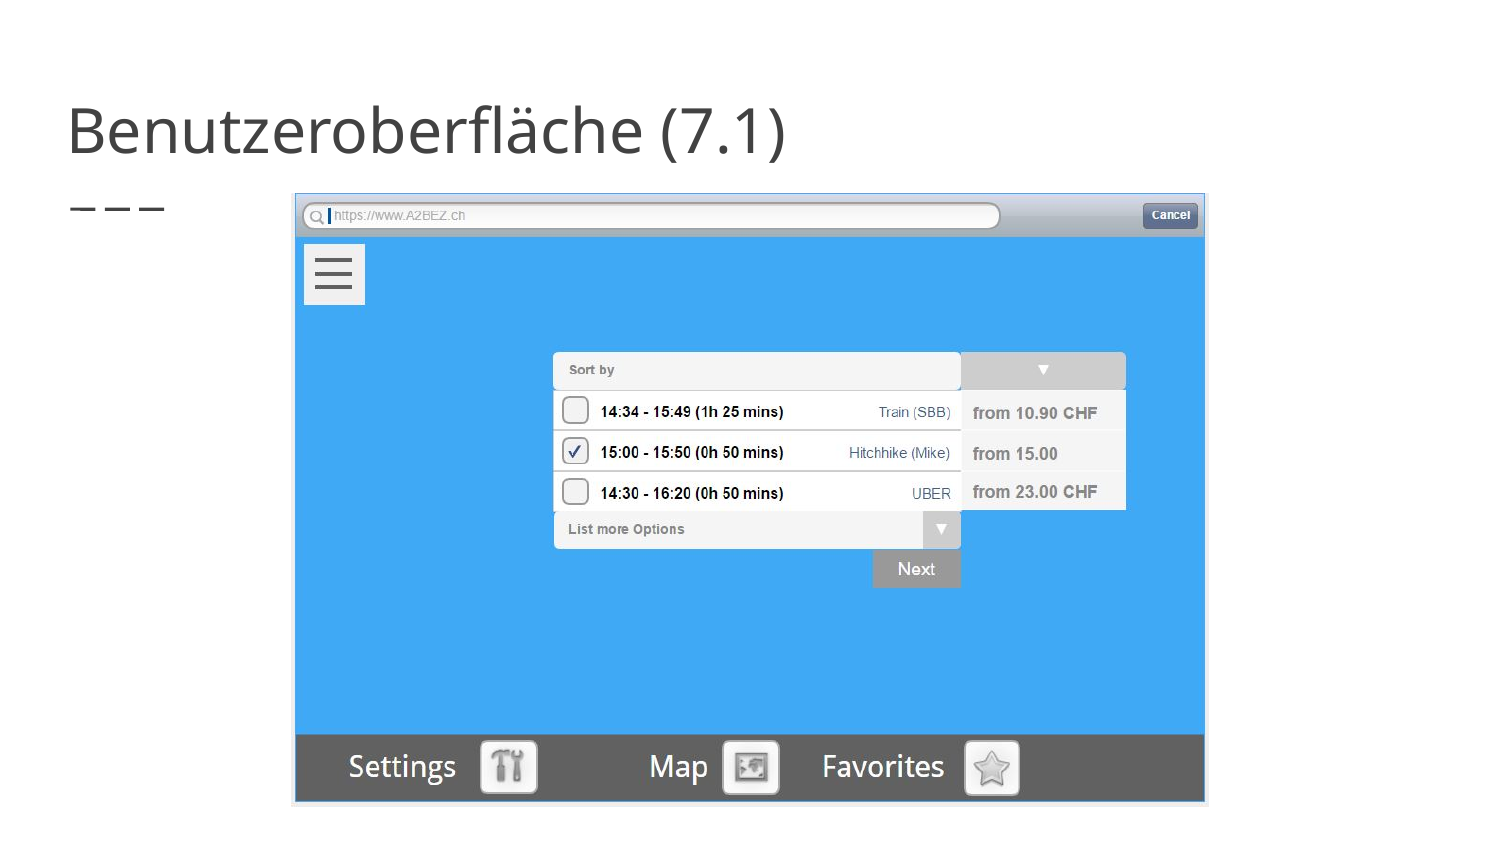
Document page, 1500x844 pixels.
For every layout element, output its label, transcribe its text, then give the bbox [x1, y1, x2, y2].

picture [291, 193, 1209, 807]
title Benutzeroberfläche (7.1) [51, 61, 1449, 182]
